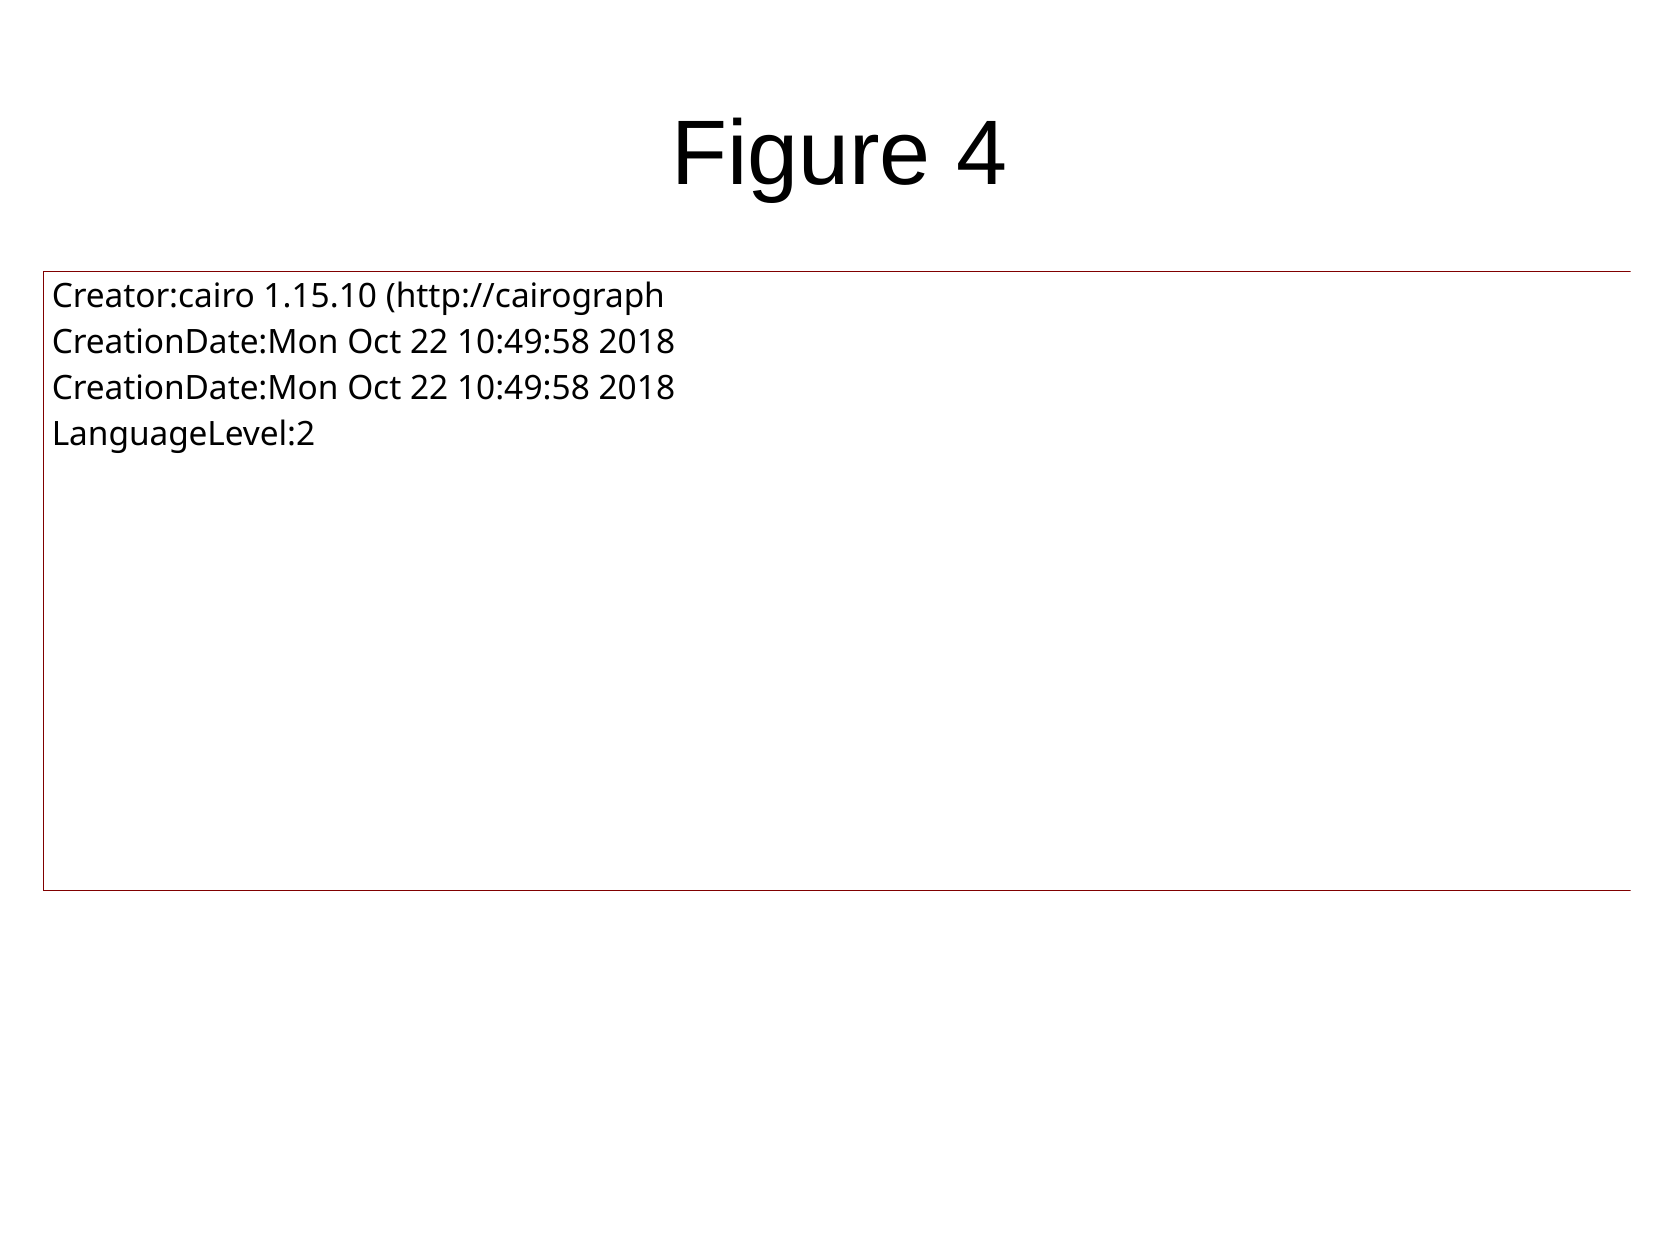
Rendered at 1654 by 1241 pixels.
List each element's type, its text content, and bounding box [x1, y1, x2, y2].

title Figure 4 [82, 49, 1571, 257]
picture [41, 269, 1631, 891]
